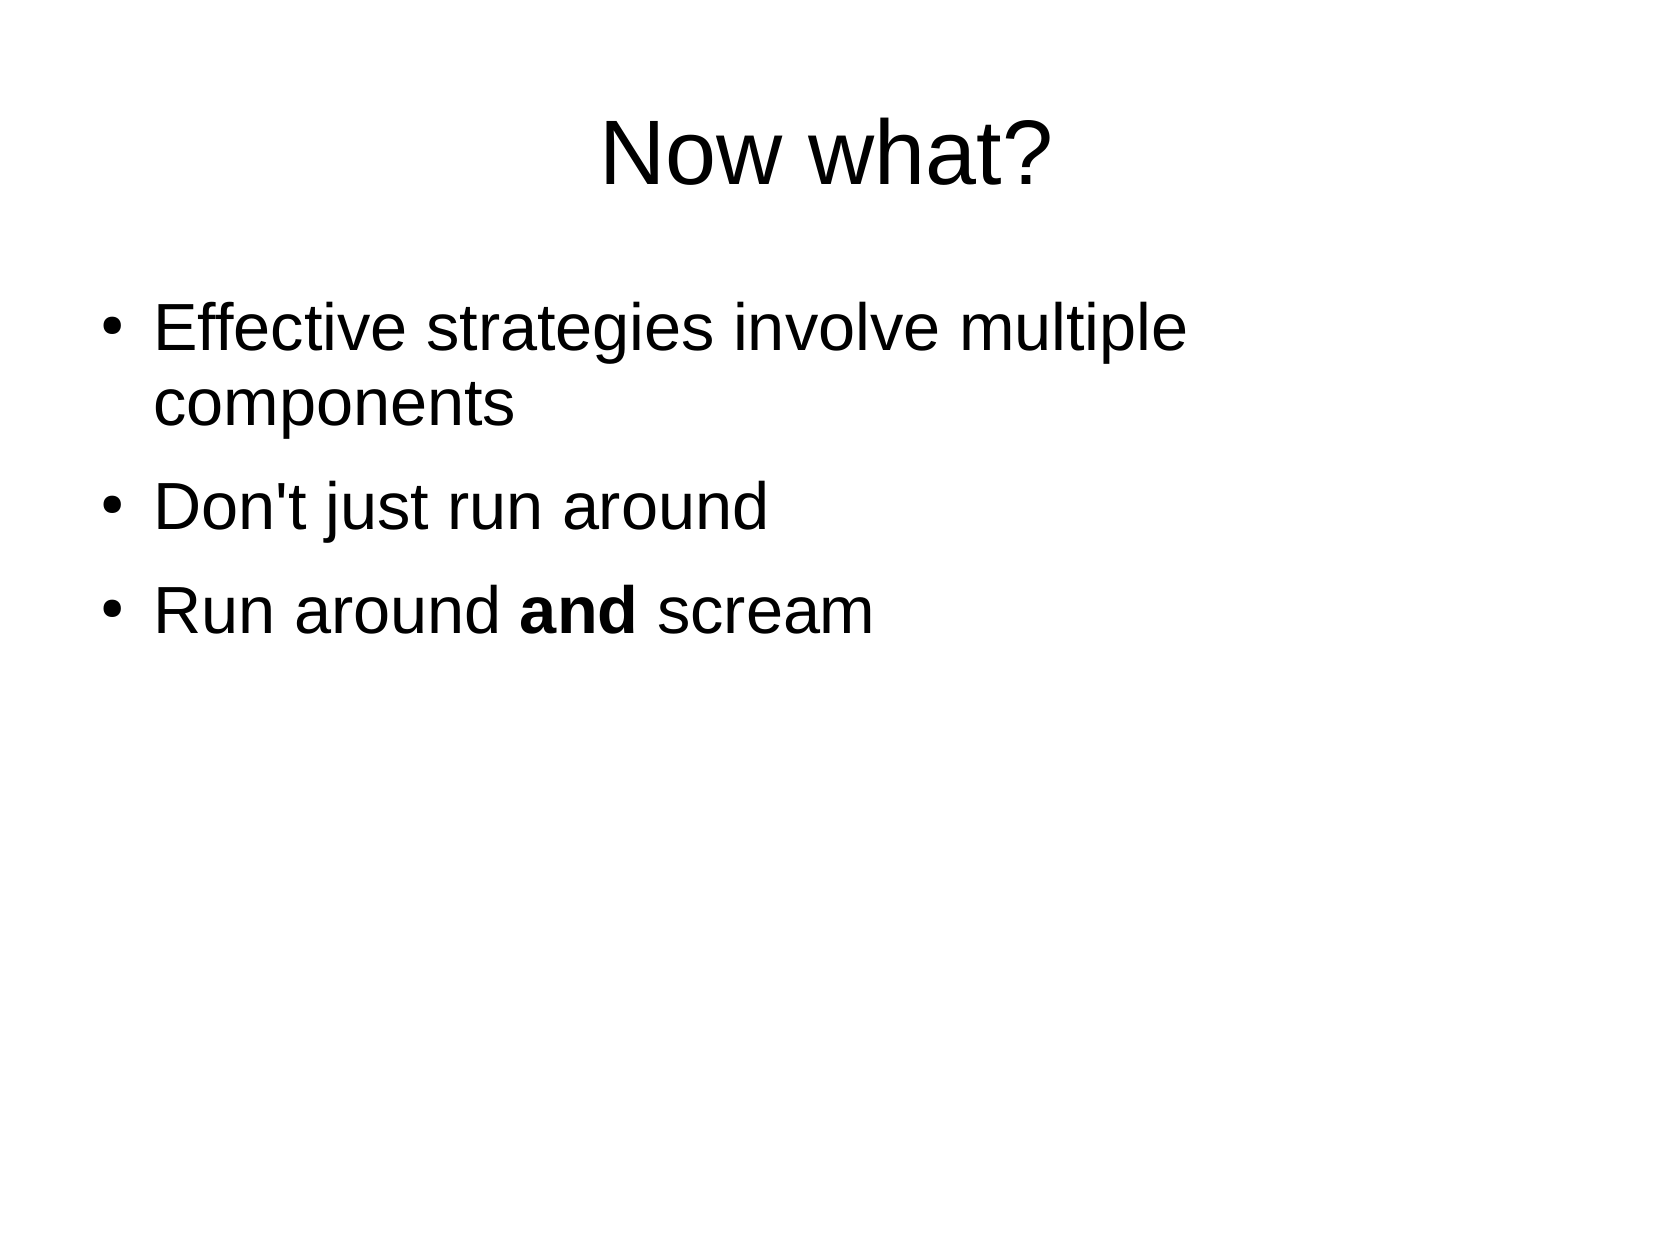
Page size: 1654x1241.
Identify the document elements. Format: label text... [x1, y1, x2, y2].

title Now what? [82, 49, 1571, 257]
list Effective strategies involve multiple components Don't just run around Run around and scream [82, 290, 1538, 1010]
